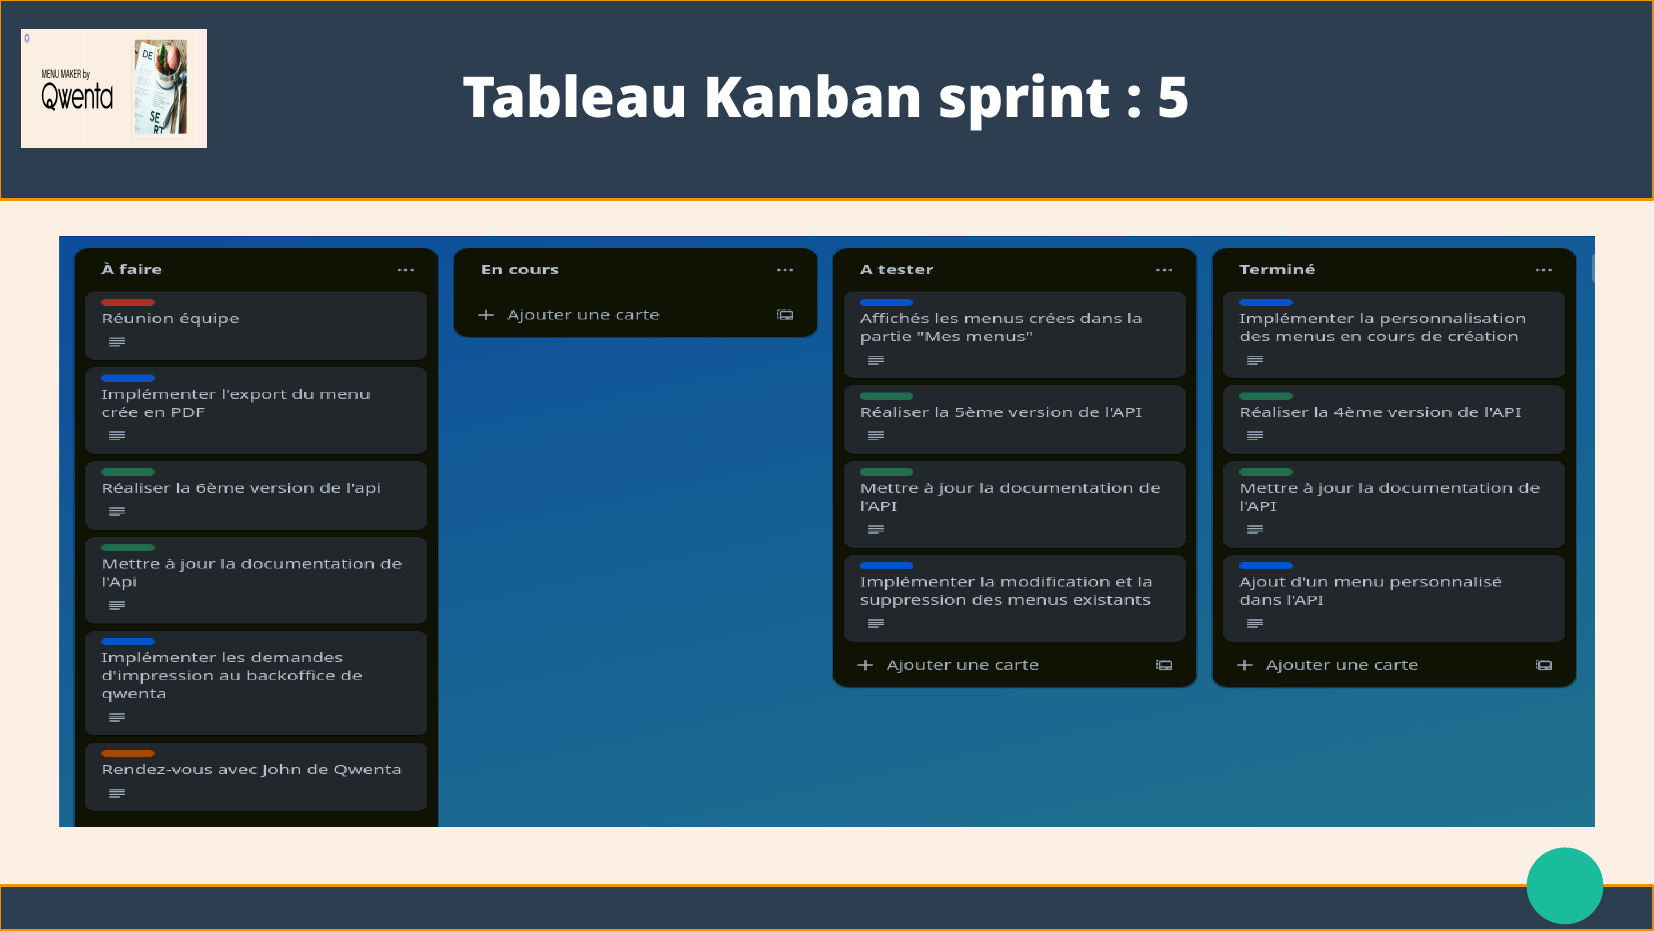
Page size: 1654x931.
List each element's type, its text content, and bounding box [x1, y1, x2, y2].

picture [59, 236, 1595, 827]
title Tableau Kanban sprint : 5 [59, 37, 1595, 155]
picture [21, 29, 207, 148]
